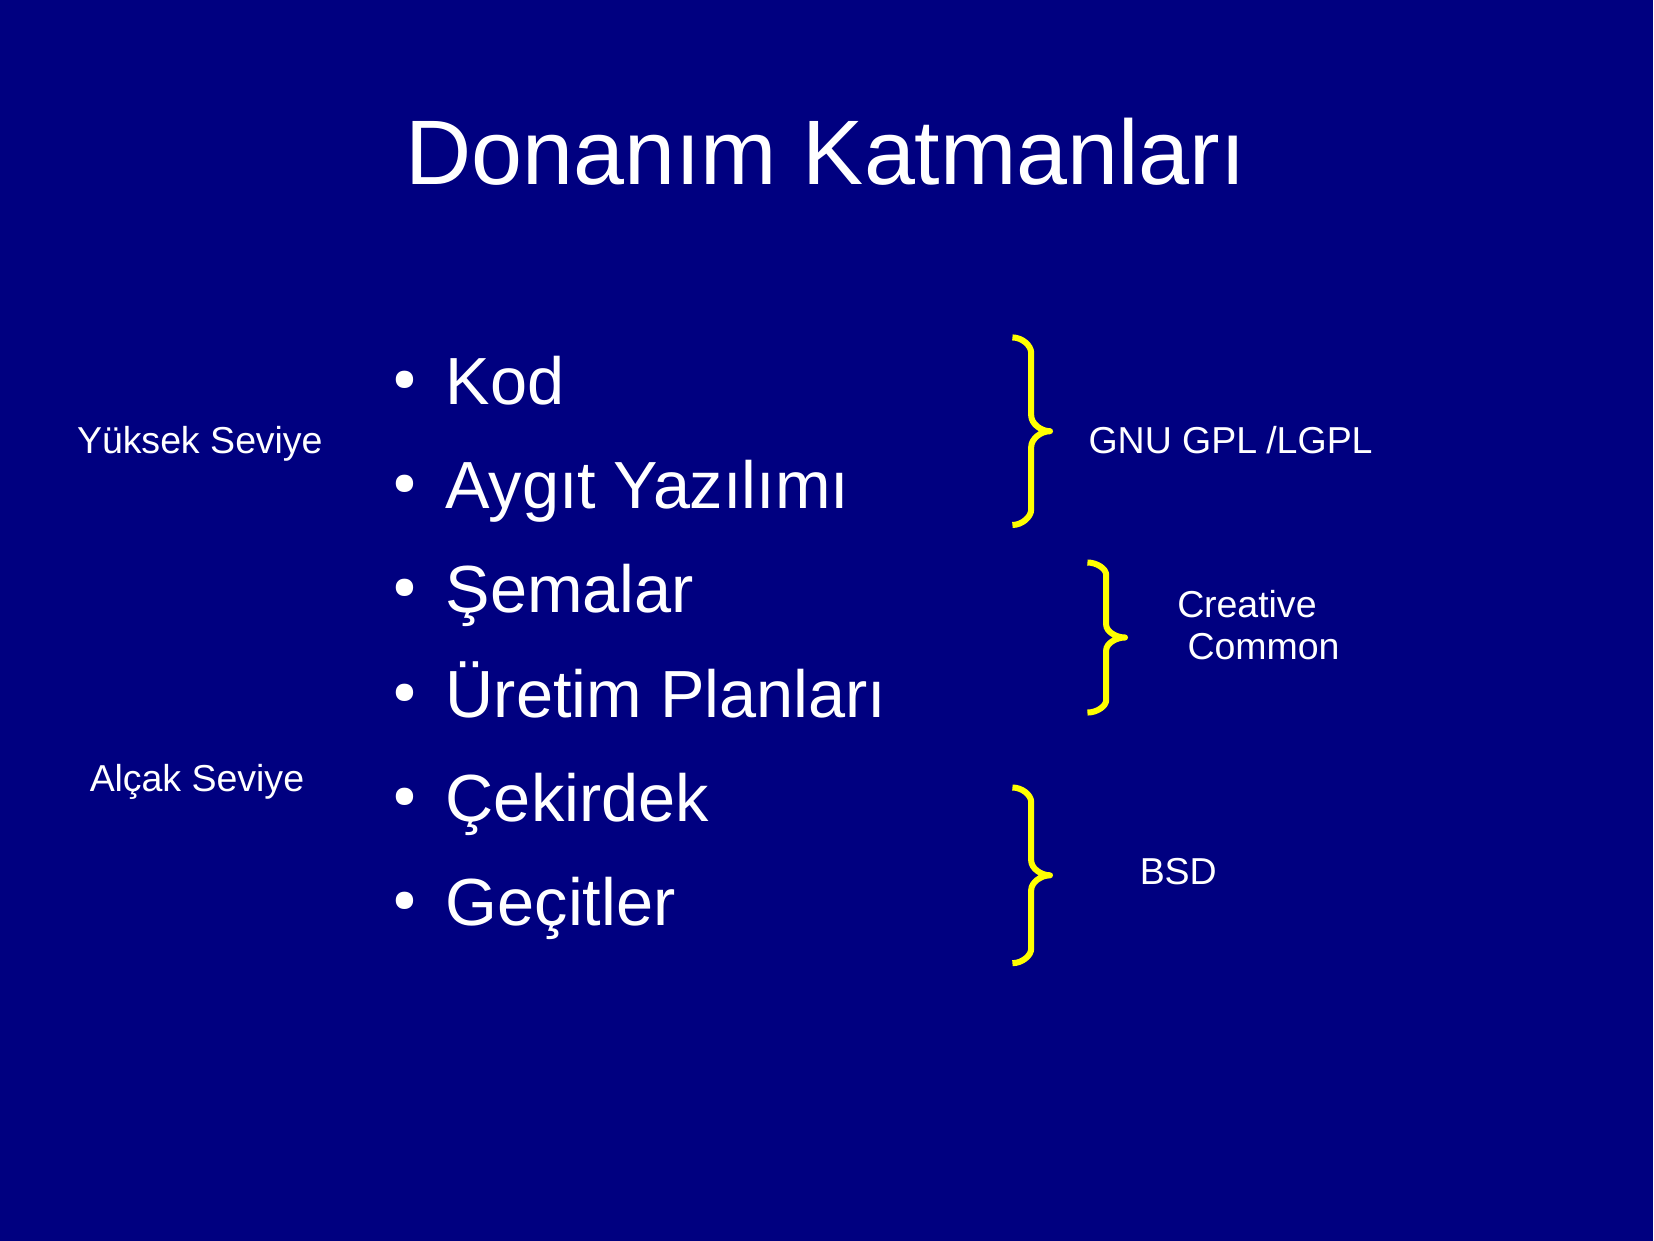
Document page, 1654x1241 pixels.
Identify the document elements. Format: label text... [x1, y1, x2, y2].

text_box GNU GPL /LGPL [1073, 412, 1388, 470]
text_box Alçak Seviye [75, 750, 319, 807]
text_box Creative Common [1162, 576, 1355, 676]
text_box Yüksek Seviye [62, 412, 338, 470]
title Donanım Katmanları [82, 49, 1571, 257]
text_box BSD [1125, 843, 1232, 901]
list Kod Aygıt Yazılımı Şemalar Üretim Planları Çekirdek Geçitler [375, 343, 976, 1013]
